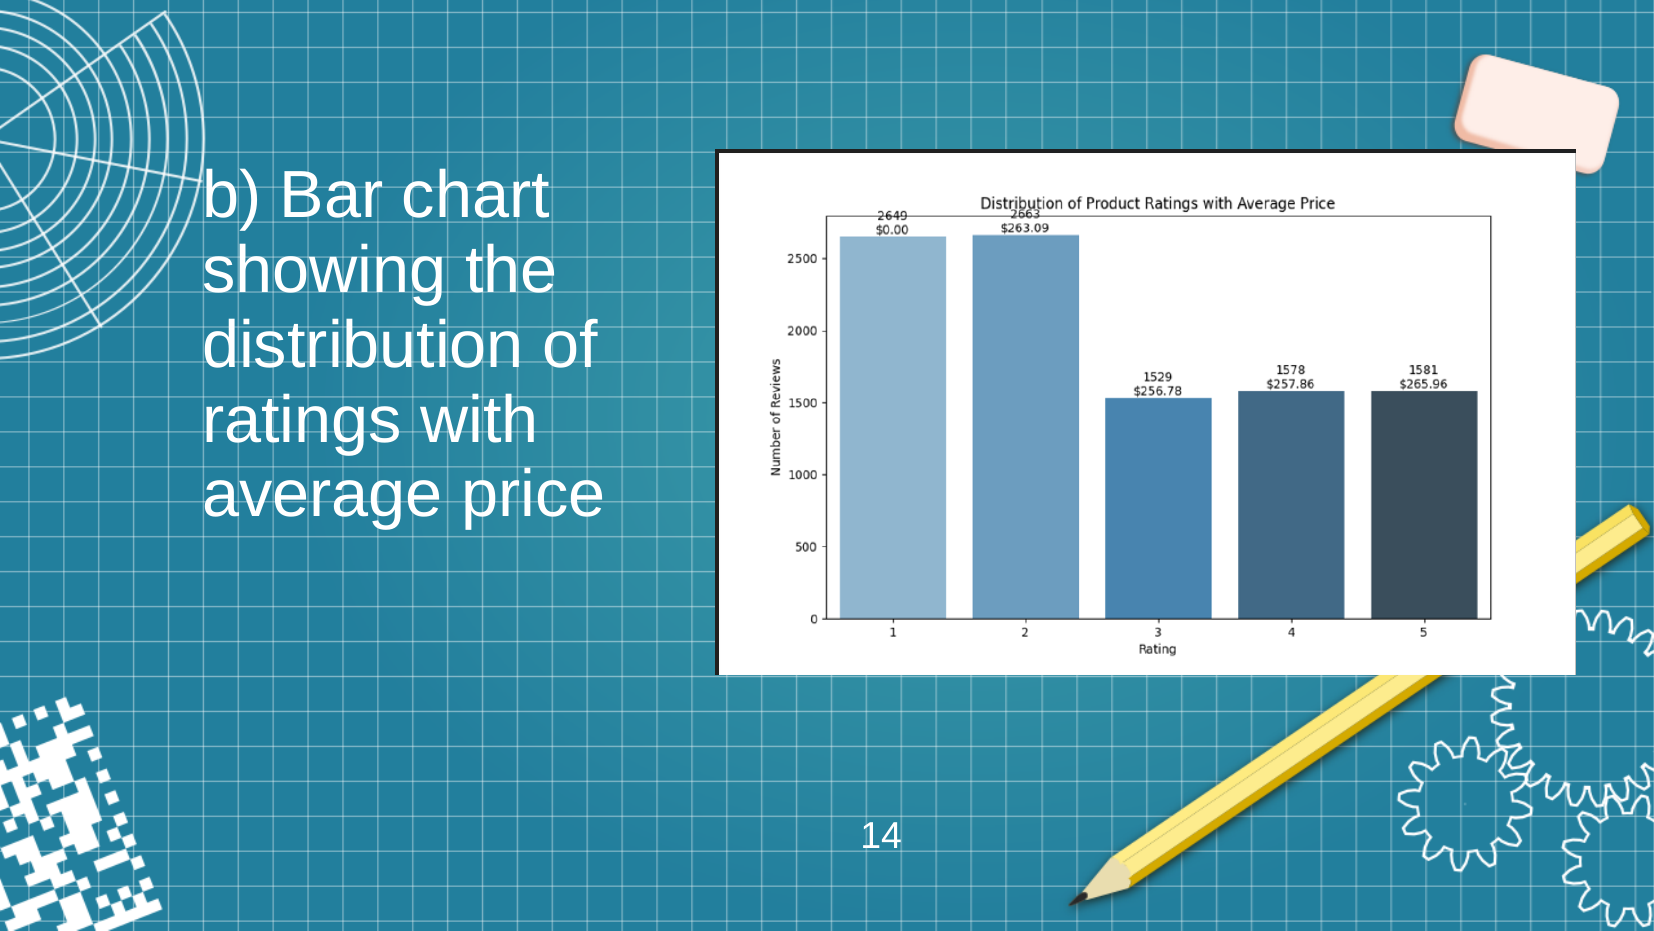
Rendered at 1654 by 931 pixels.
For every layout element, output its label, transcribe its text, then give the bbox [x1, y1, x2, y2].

text_box b) Bar chart showing the distribution of ratings with average price [187, 150, 676, 788]
text_box <number> [750, 806, 1013, 863]
picture [0, 0, 1654, 931]
